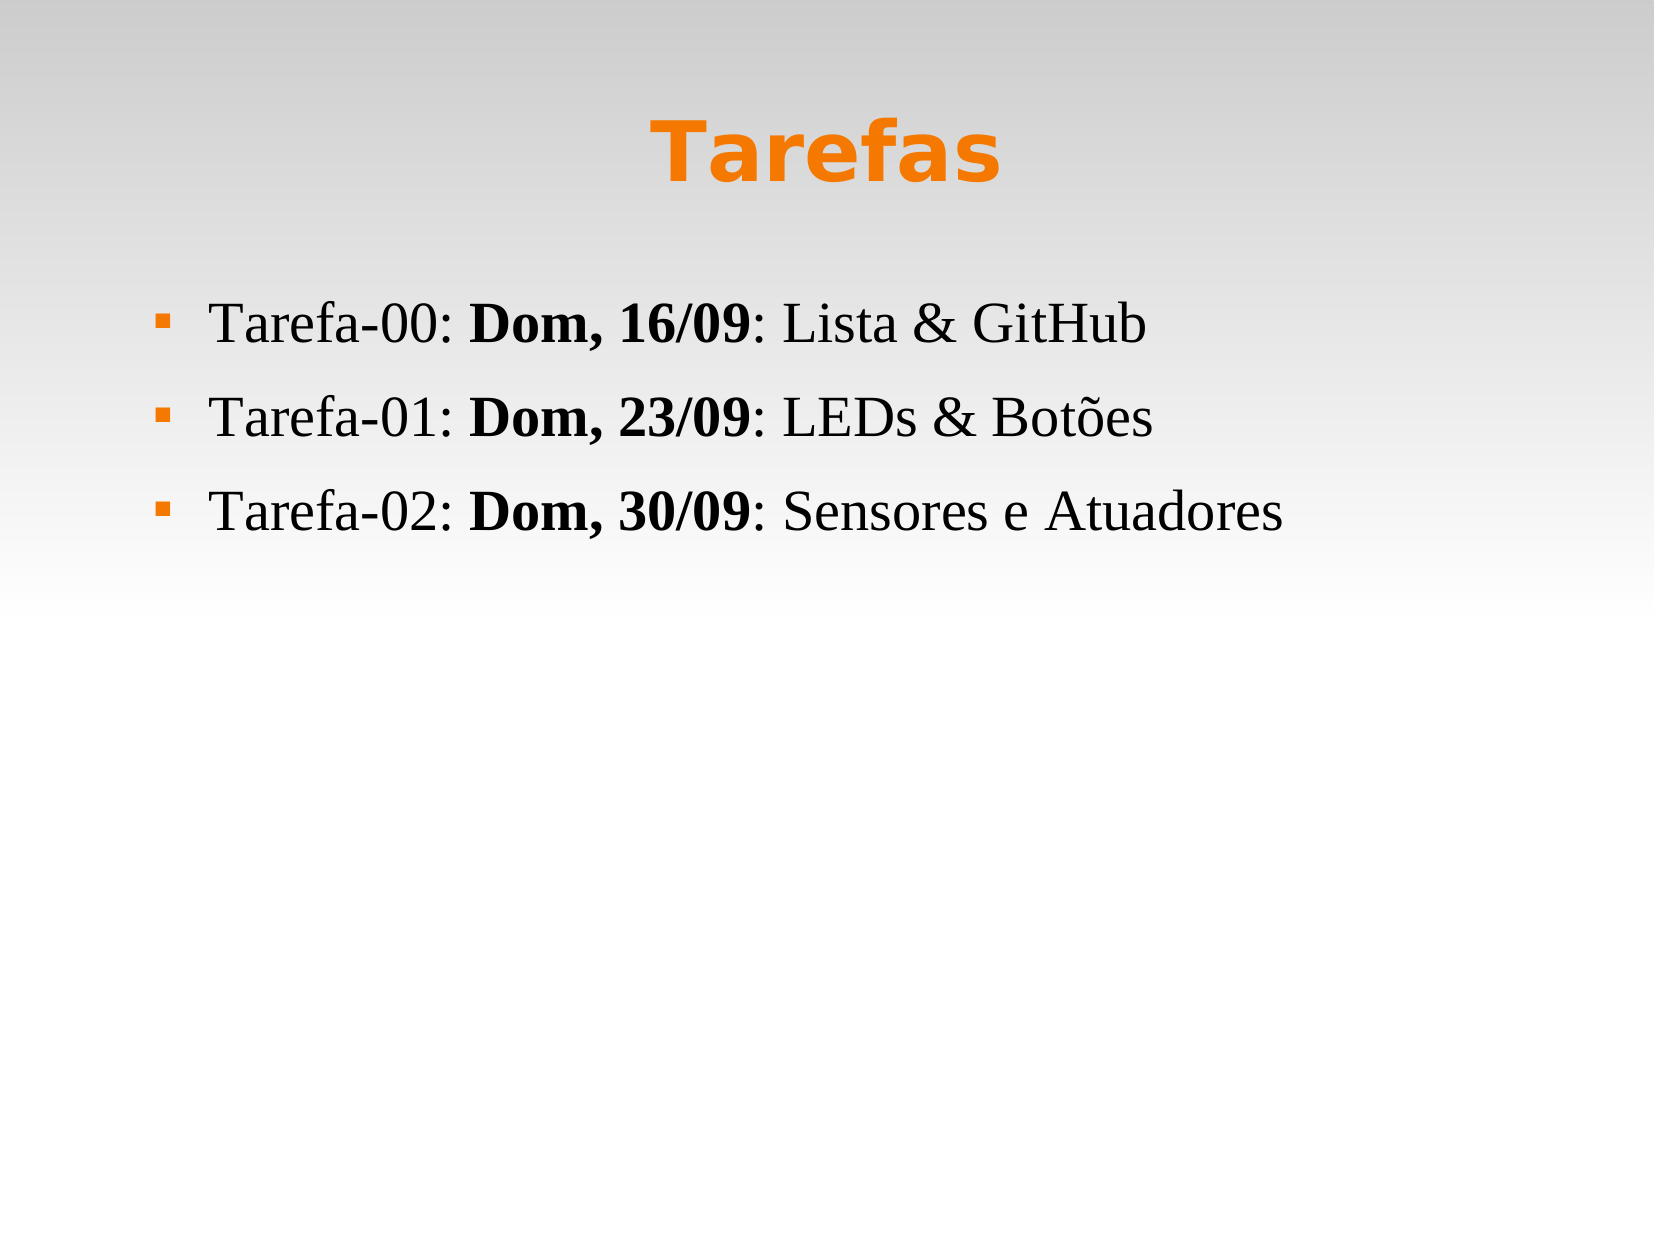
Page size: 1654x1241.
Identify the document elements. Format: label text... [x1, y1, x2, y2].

list Tarefa-00: Dom, 16/09: Lista & GitHub Tarefa-01: Dom, 23/09: LEDs & Botões Tarefa-02: Dom, 30/09: Sensores e Atuadores [67, 290, 1592, 1211]
title Tarefas [82, 49, 1571, 257]
